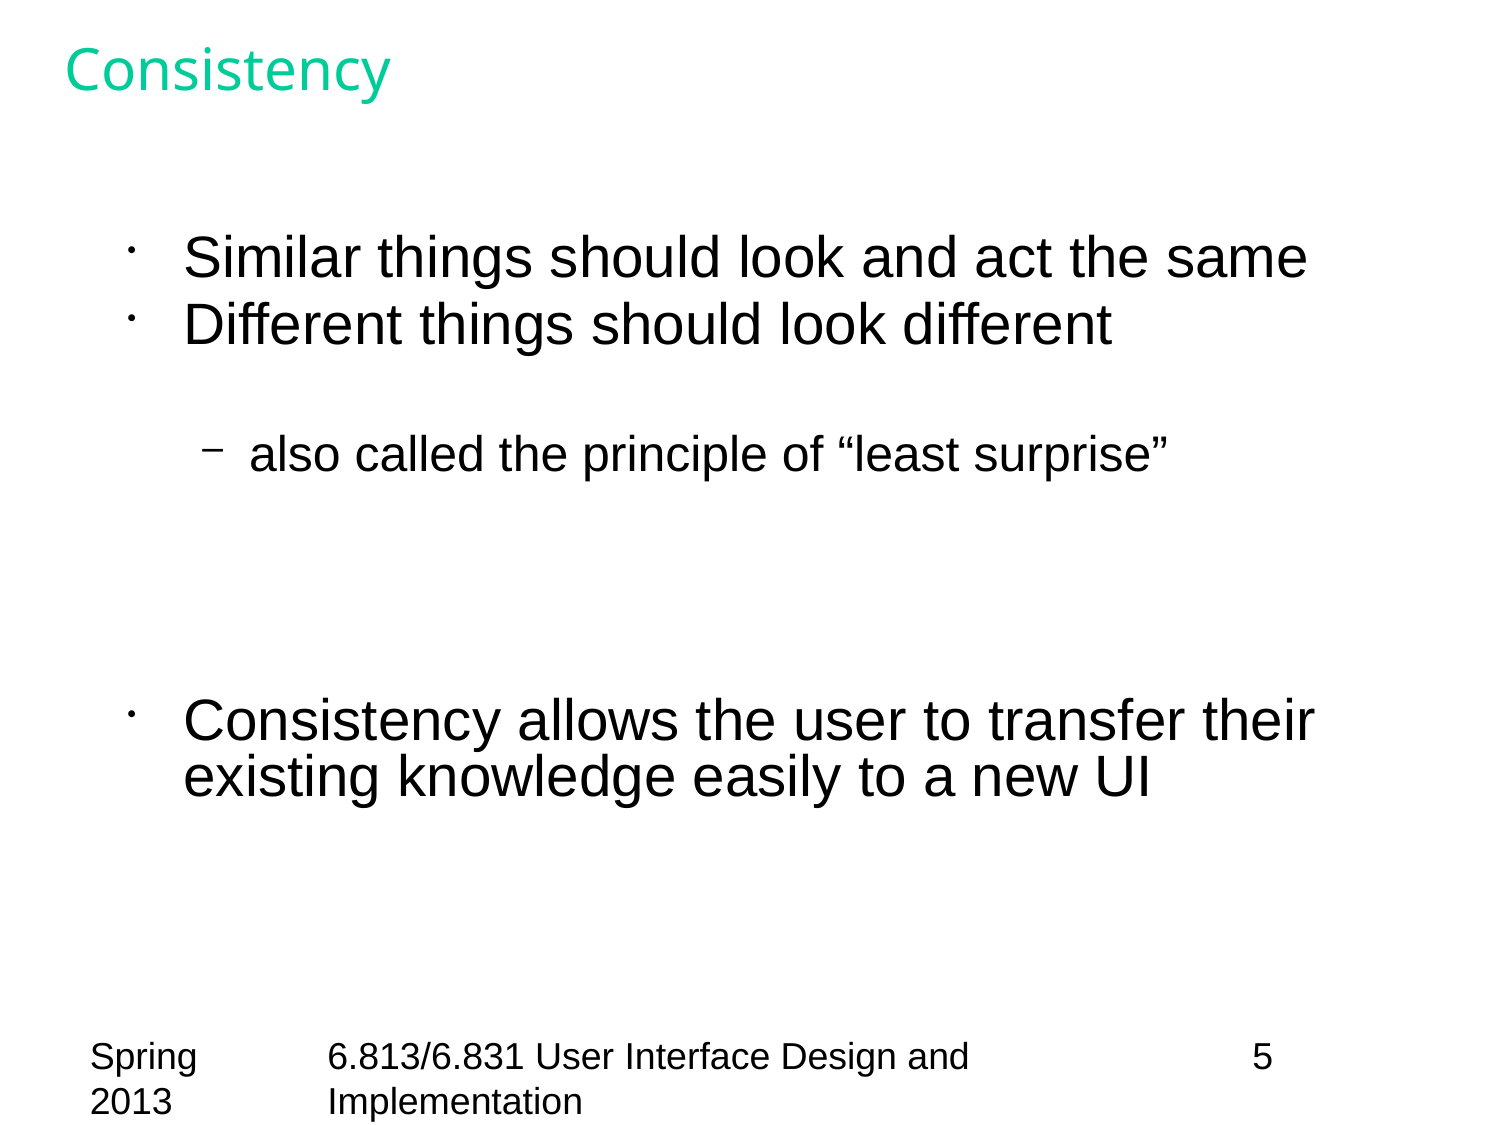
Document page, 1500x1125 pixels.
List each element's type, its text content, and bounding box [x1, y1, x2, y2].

title Consistency [50, 24, 1438, 150]
footer 6.813/6.831 User Interface Design and Implementation [312, 1024, 1225, 1103]
list Similar things should look and act the same Different things should look different also called the principle of “least surprise” Consistency allows the user to transfer their existing knowledge easily to a new UI [112, 224, 1388, 1000]
slide_number Spring 2013 [75, 1024, 300, 1103]
slide_number <number> [1237, 1024, 1425, 1103]
